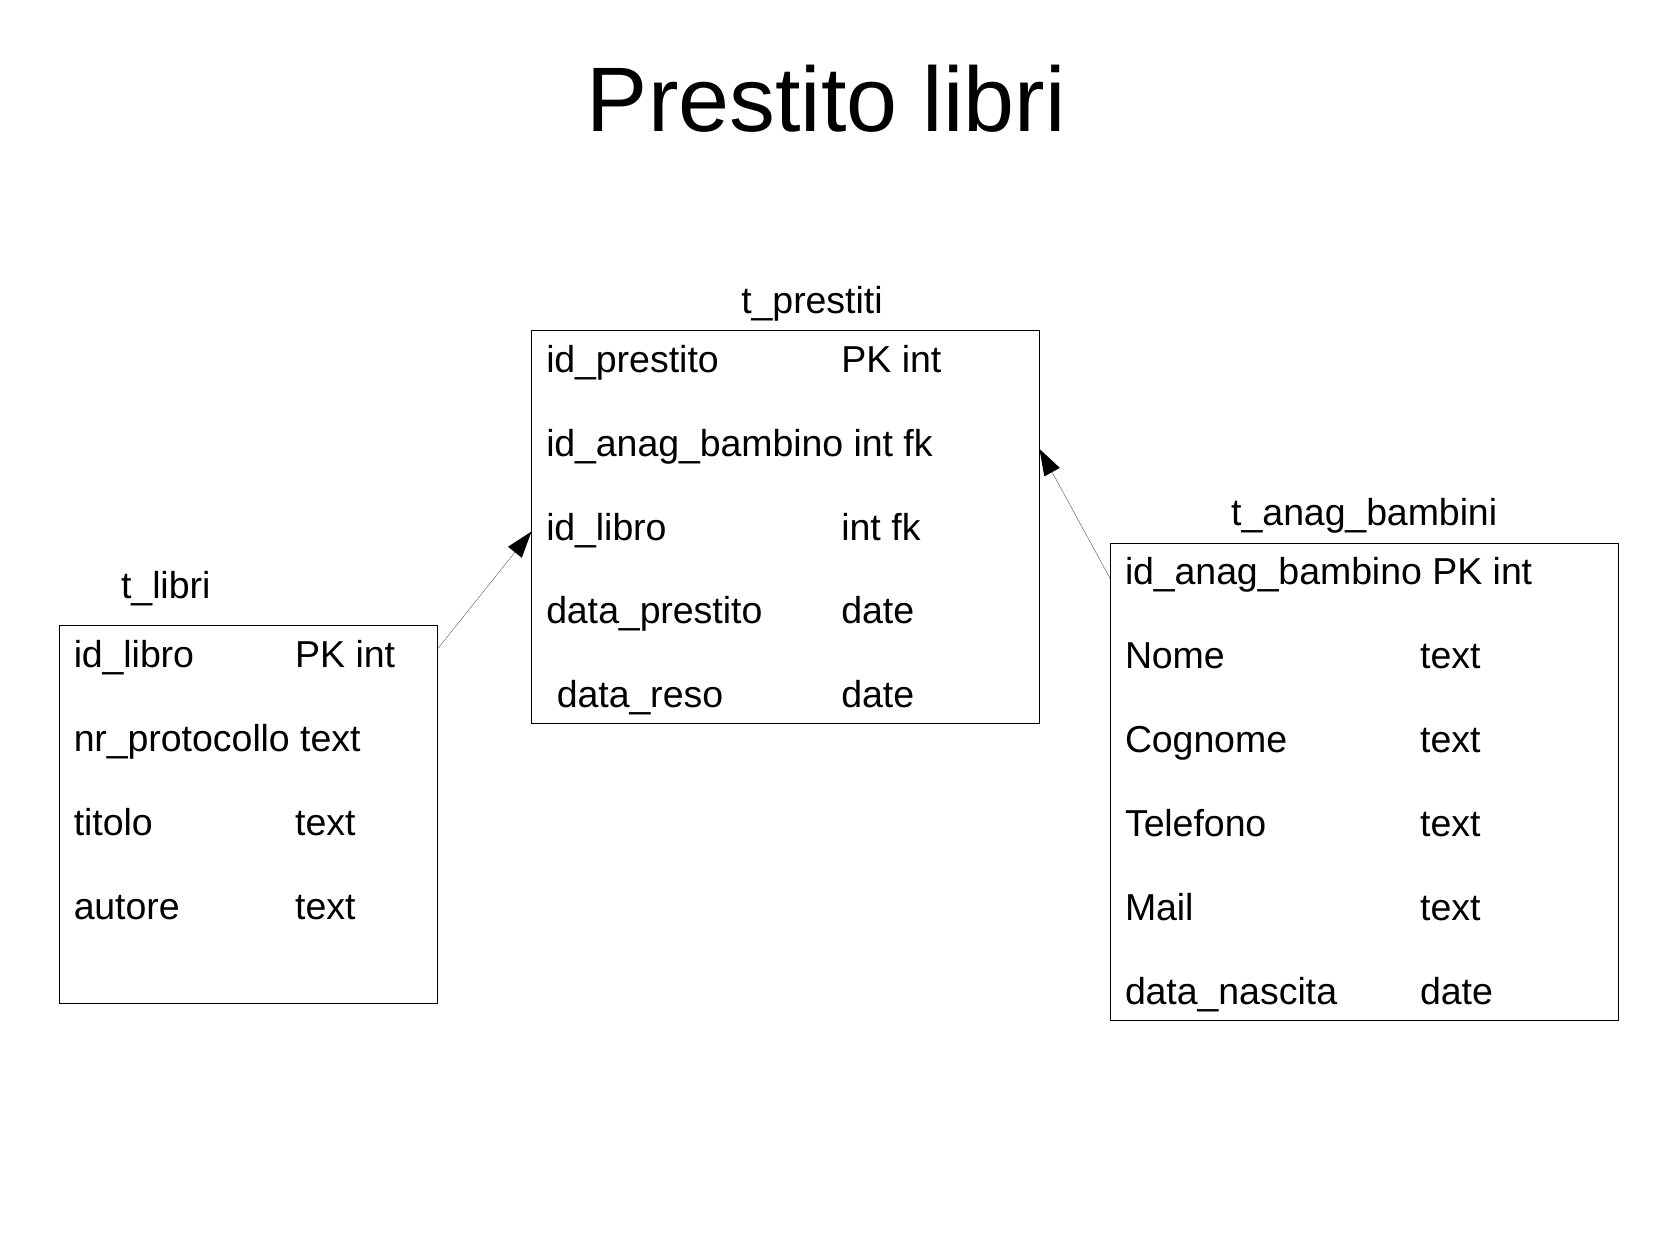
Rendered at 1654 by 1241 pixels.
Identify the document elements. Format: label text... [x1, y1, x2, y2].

text_box id_prestito PK int id_anag_bambino int fk id_libro int fk data_prestito date data_reso date [531, 330, 1040, 724]
text_box id_libro PK int nr_protocollo text titolo text autore text [59, 625, 438, 1004]
text_box t_libri [106, 557, 390, 615]
text_box t_anag_bambini [1216, 484, 1512, 542]
title Prestito libri [82, 47, 1571, 255]
text_box id_anag_bambino PK int Nome text Cognome text Telefono text Mail text data_nascita date [1110, 543, 1619, 1021]
text_box t_prestiti [726, 271, 898, 329]
